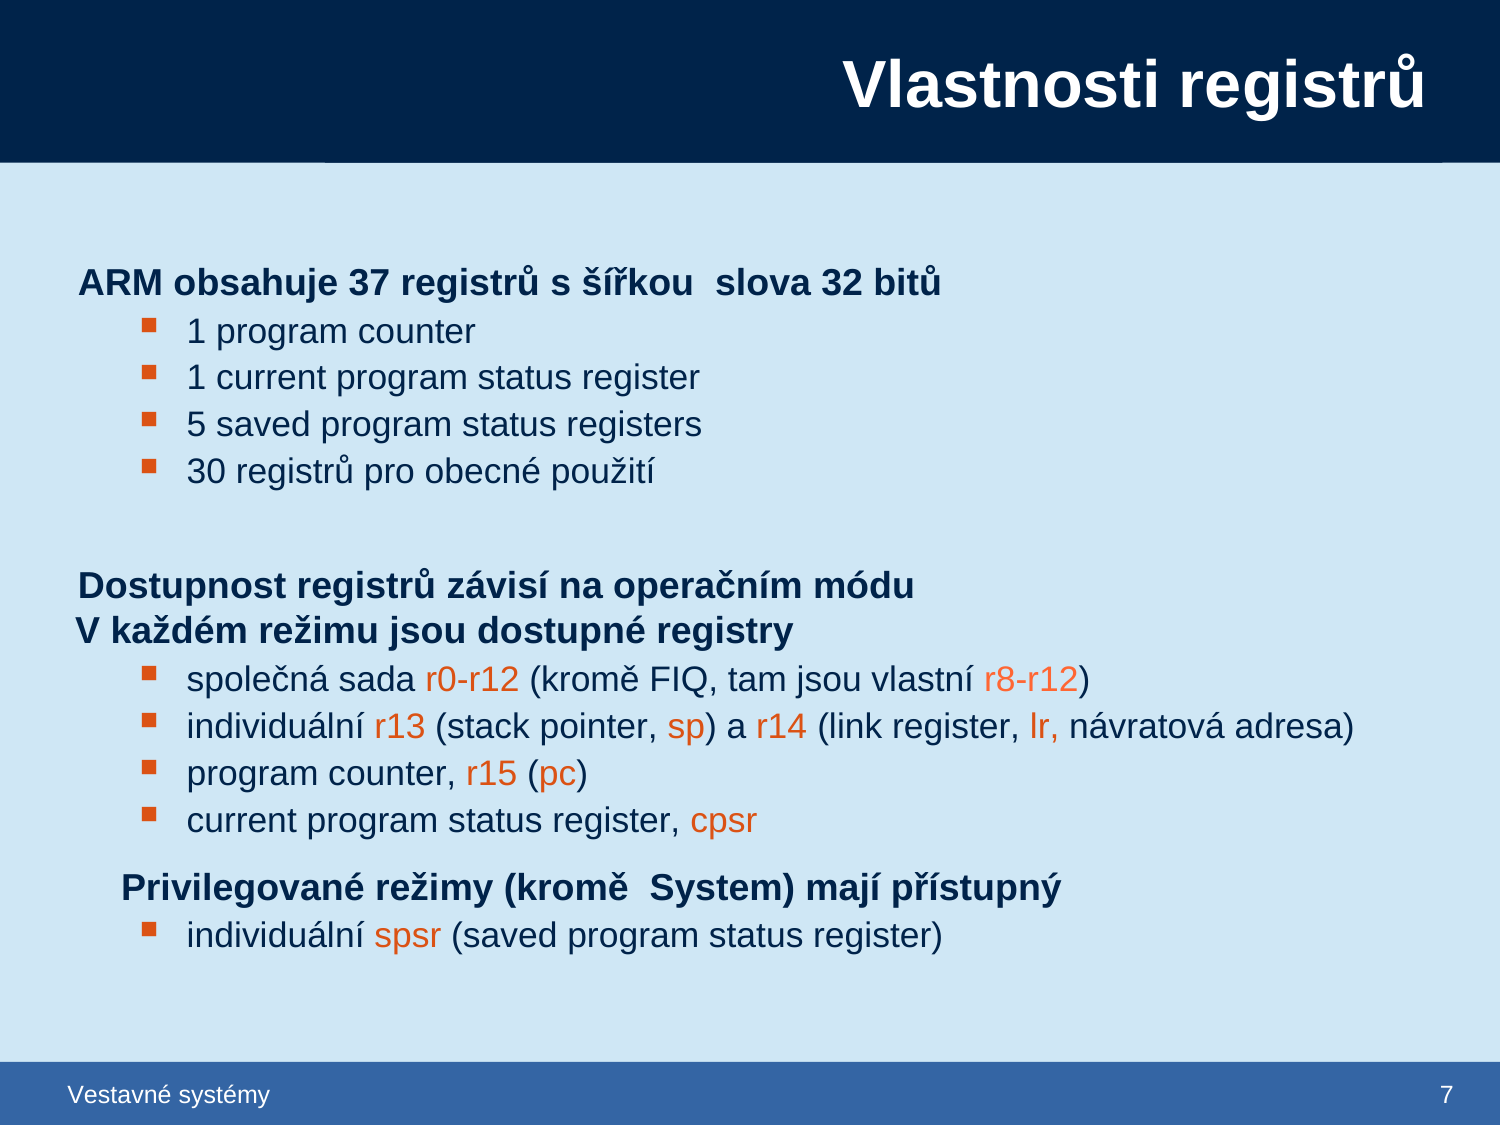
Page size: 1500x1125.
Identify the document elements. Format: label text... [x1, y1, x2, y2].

list ARM obsahuje 37 registrů s šířkou slova 32 bitů 1 program counter 1 current program status register 5 saved program status registers 30 registrů pro obecné použití Dostupnost registrů závisí na operačním módu V každém režimu jsou dostupné registry společná sada r0-r12 (kromě FIQ, tam jsou vlastní r8-r12) individuální r13 (stack pointer, sp) a r14 (link register, lr, návratová adresa) program counter, r15 (pc) current program status register, cpsr Privilegované režimy (kromě System) mají přístupný individuální spsr (saved program status register) [50, 187, 1450, 1026]
title Vlastnosti registrů [324, 0, 1443, 163]
